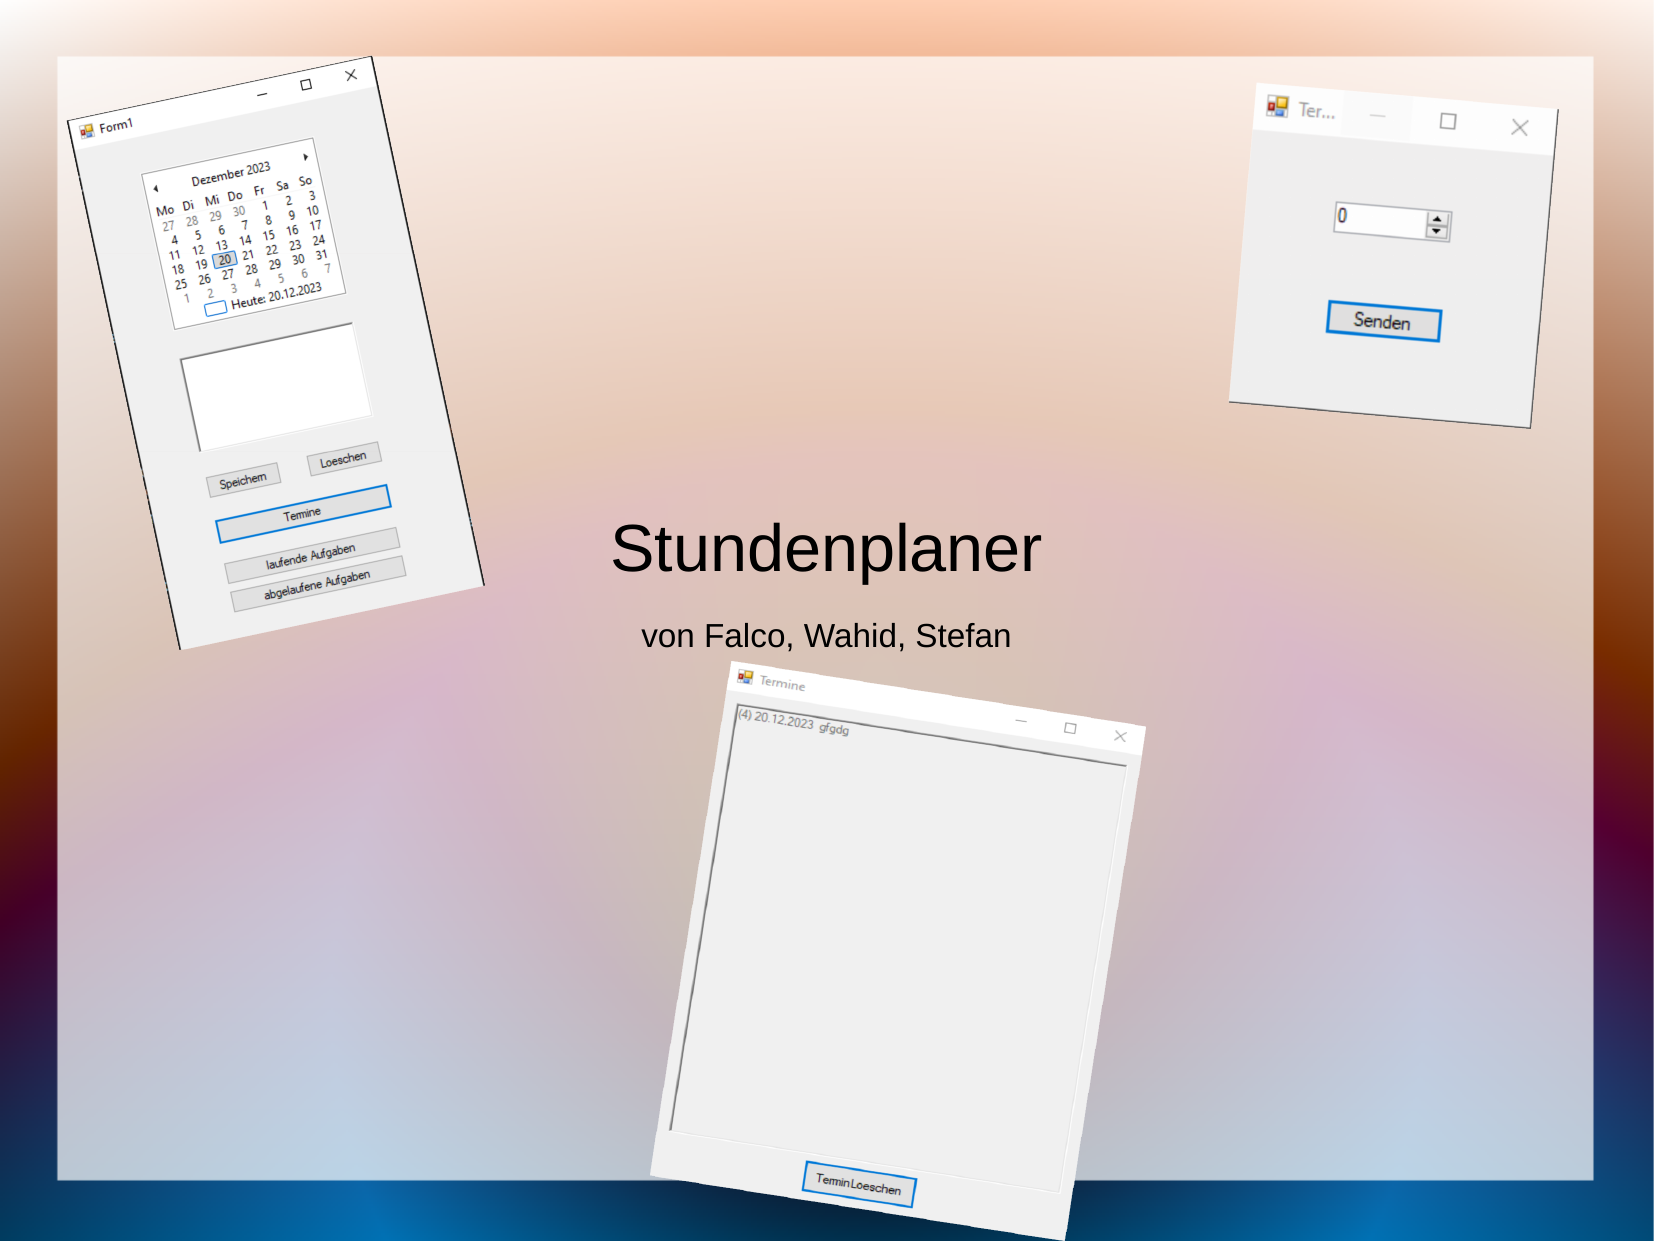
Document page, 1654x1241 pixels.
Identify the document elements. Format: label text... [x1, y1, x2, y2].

picture [0, 0, 1654, 1241]
subtitle Stundenplaner von Falco, Wahid, Stefan [82, 49, 1571, 1109]
